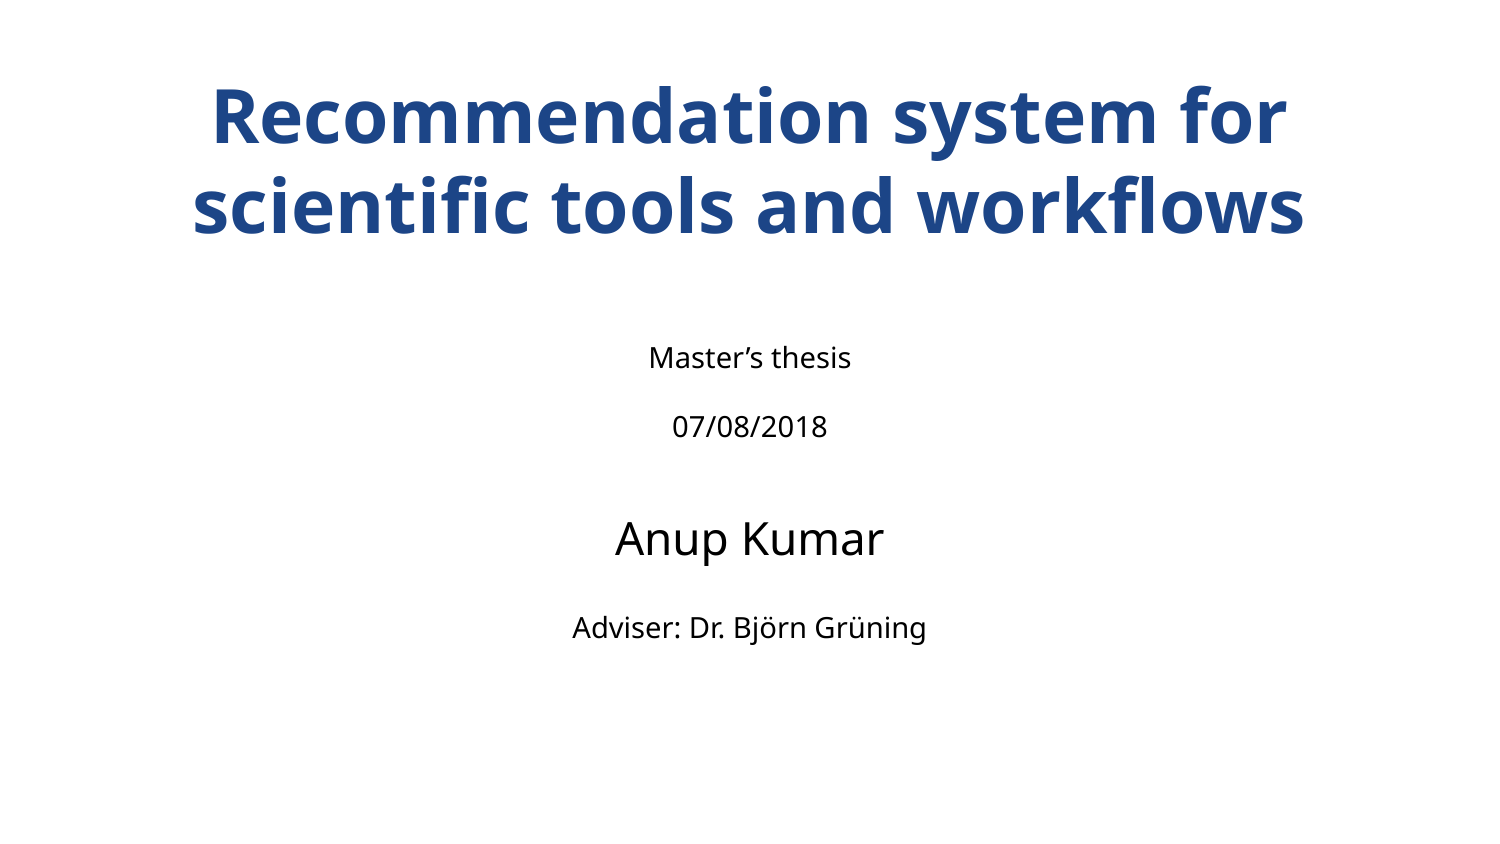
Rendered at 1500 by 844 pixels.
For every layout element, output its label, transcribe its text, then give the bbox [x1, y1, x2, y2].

title Recommendation system for scientific tools and workflows Master’s thesis 07/08/2018 [51, 93, 1449, 459]
subtitle Anup Kumar Adviser: Dr. Björn Grüning [51, 494, 1449, 706]
